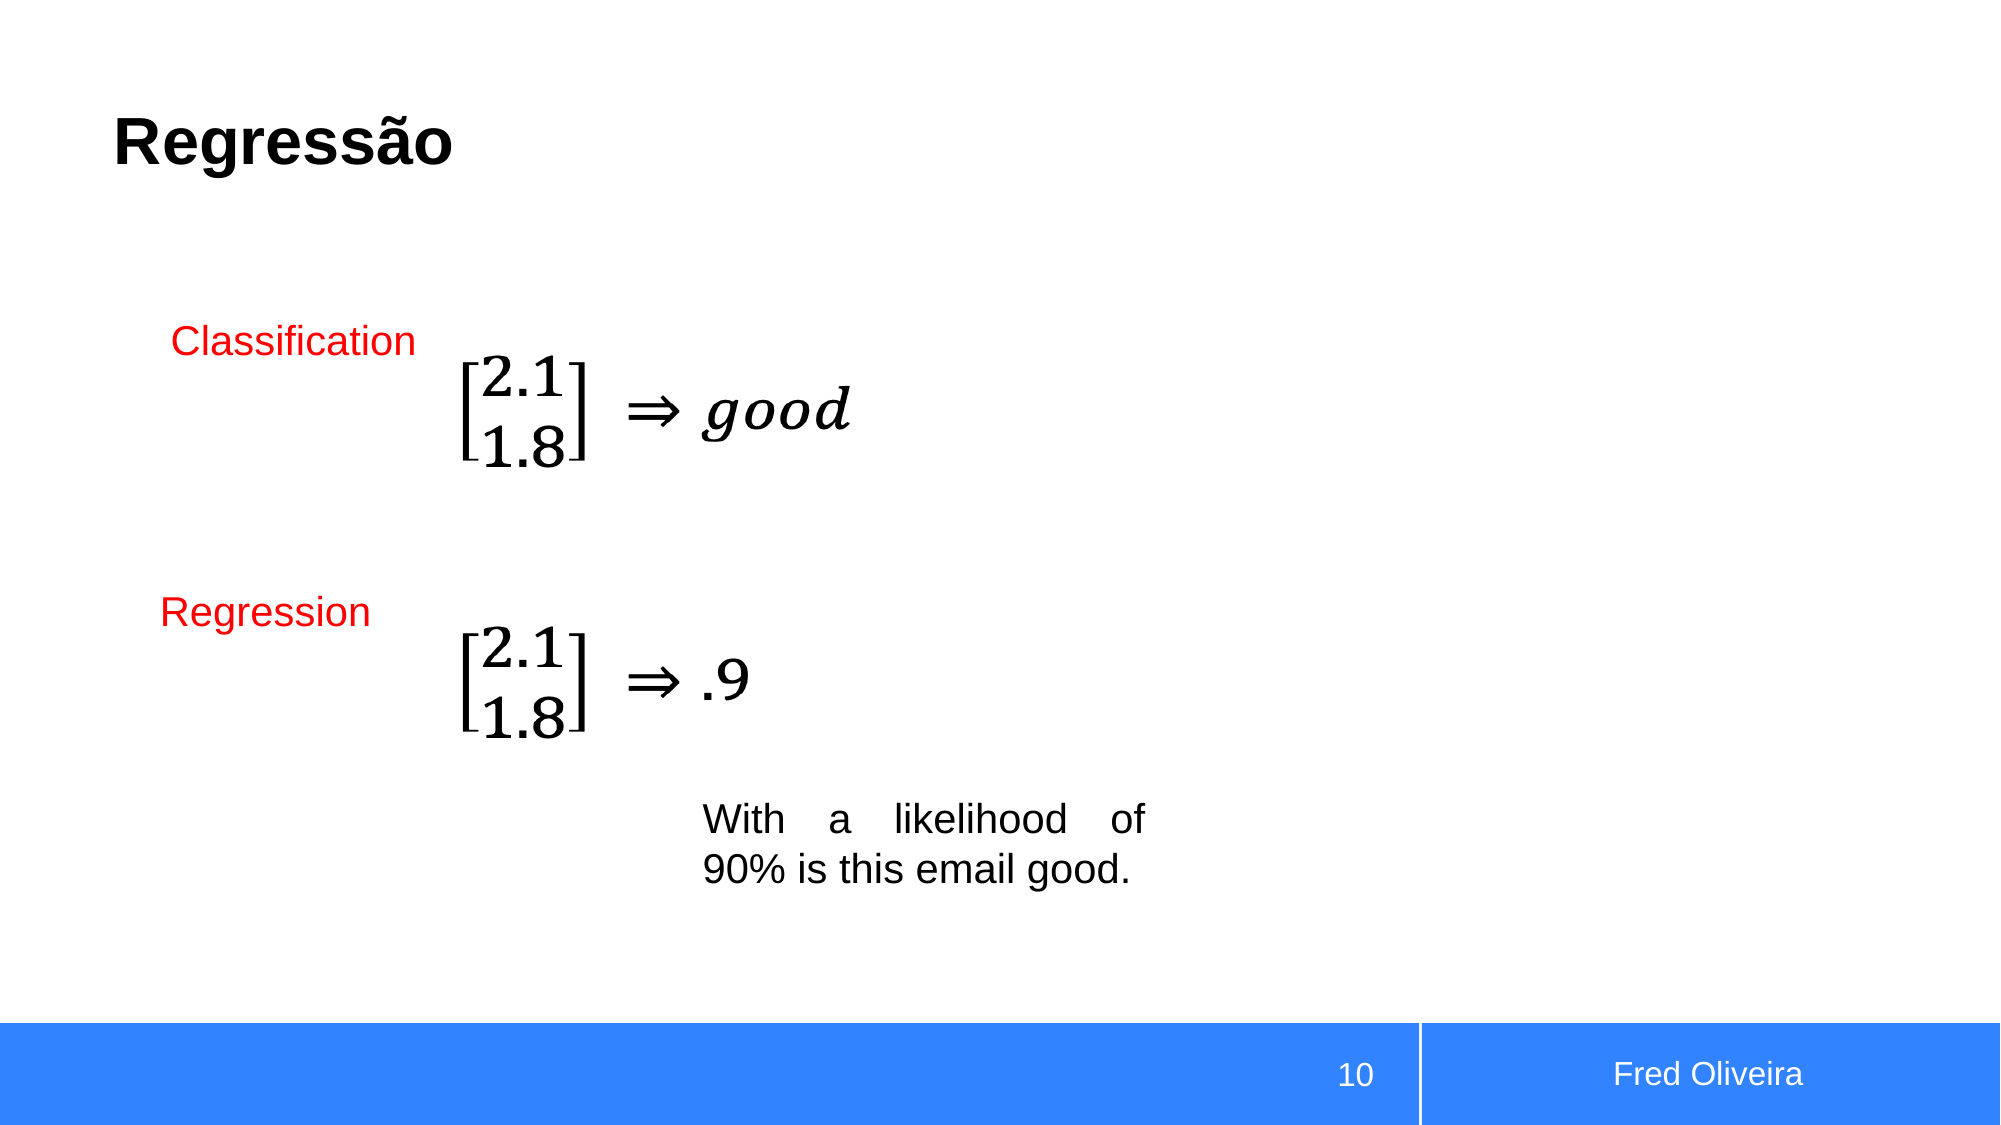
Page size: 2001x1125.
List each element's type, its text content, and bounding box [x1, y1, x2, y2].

title Regressão [114, 19, 1420, 179]
text_box [440, 609, 789, 759]
text_box With a likelihood of 90% is this email good. [687, 784, 1161, 901]
slide_number <number> [1260, 1043, 1390, 1104]
footer Fred Oliveira [1442, 1042, 1975, 1102]
text_box Classification [155, 306, 435, 372]
text_box [440, 338, 892, 489]
text_box Regression [144, 576, 389, 643]
